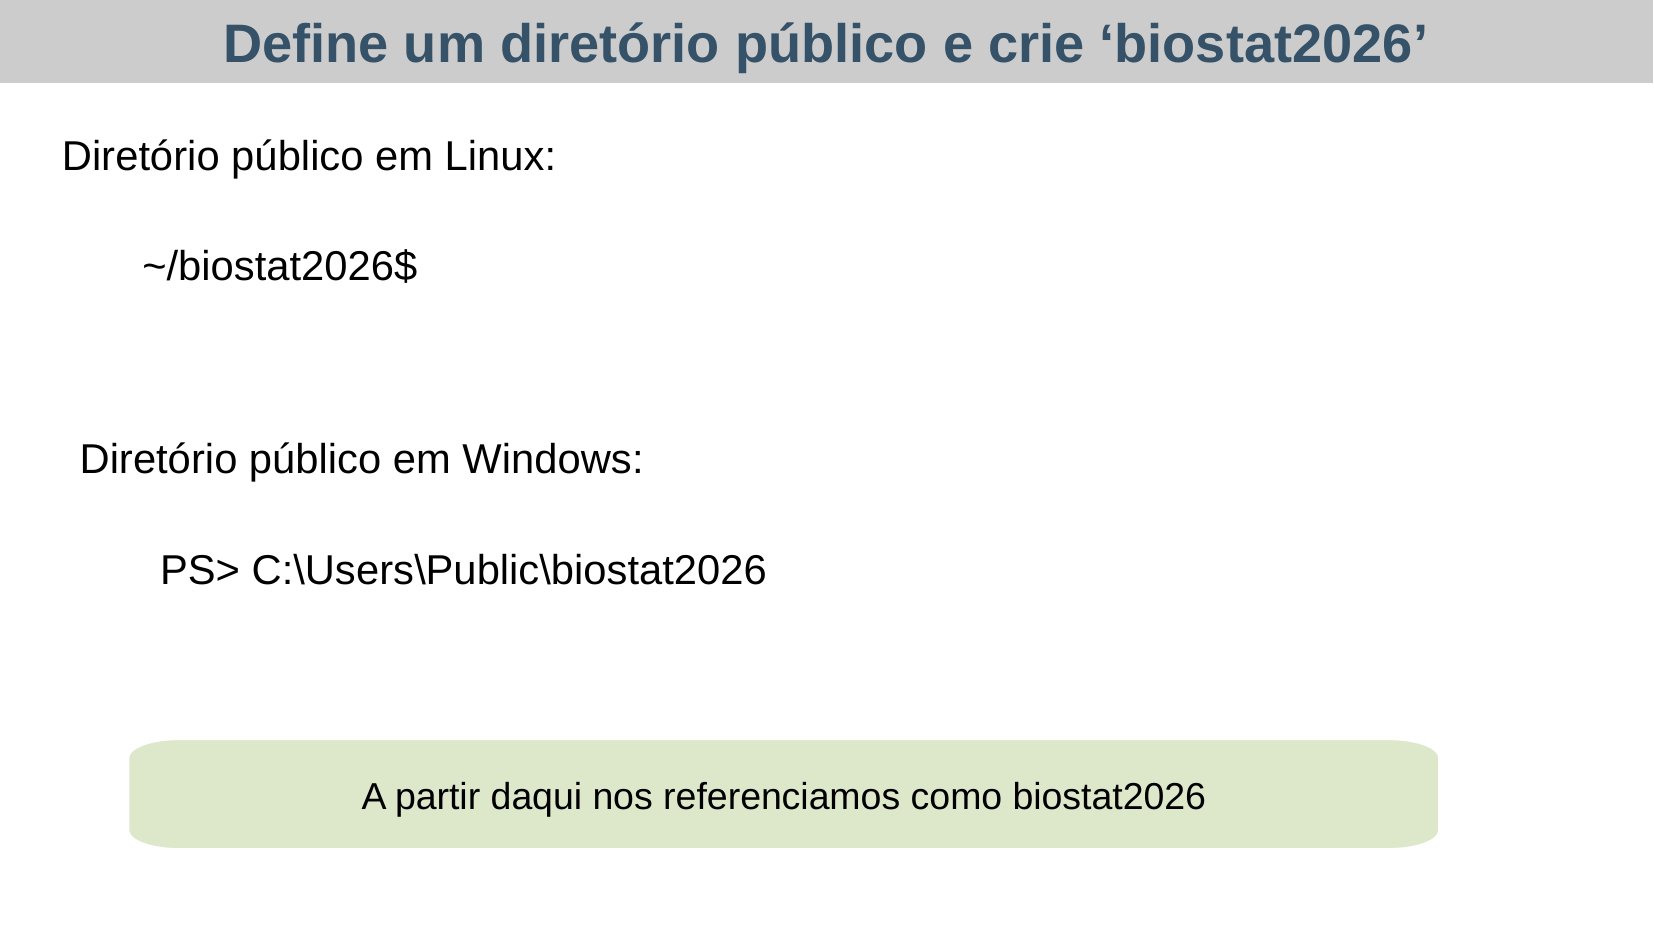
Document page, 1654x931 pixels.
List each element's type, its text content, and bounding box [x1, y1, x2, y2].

text_box Diretório público em Windows: [64, 424, 1654, 508]
text_box A partir daqui nos referenciamos como biostat2026 [128, 739, 1439, 849]
text_box Define um diretório público e crie ‘biostat2026’ [0, 0, 1653, 83]
text_box Diretório público em Linux: [47, 121, 1654, 204]
text_box ~/biostat2026$ [127, 231, 1405, 315]
text_box PS> C:\Users\Public\biostat2026 [145, 535, 1423, 618]
